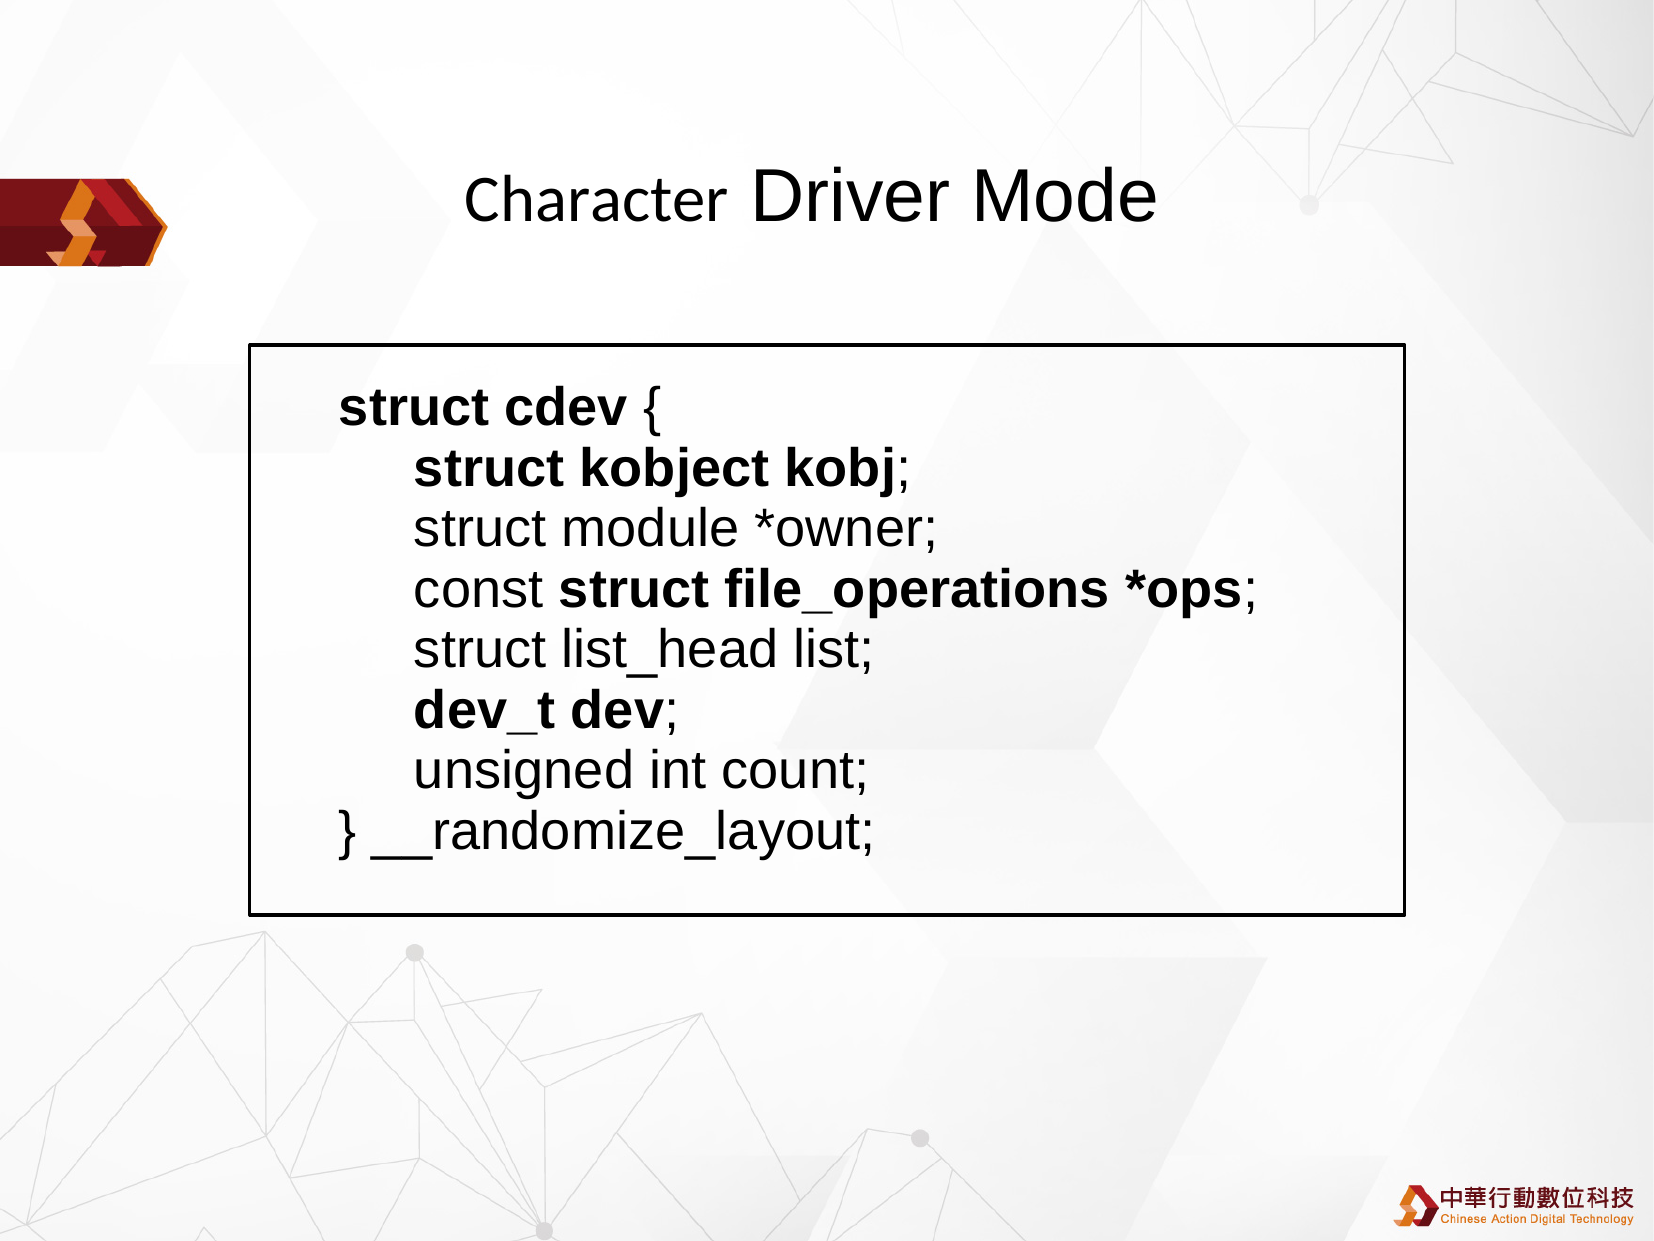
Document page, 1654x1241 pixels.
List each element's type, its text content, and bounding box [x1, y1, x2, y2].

title Character Driver Mode [118, 112, 1506, 281]
text_box struct cdev { struct kobject kobj; struct module *owner; const struct file_operations *ops; struct list_head list; dev_t dev; unsigned int count; } __randomize_layout; [324, 369, 1375, 913]
picture [0, 0, 1654, 1241]
